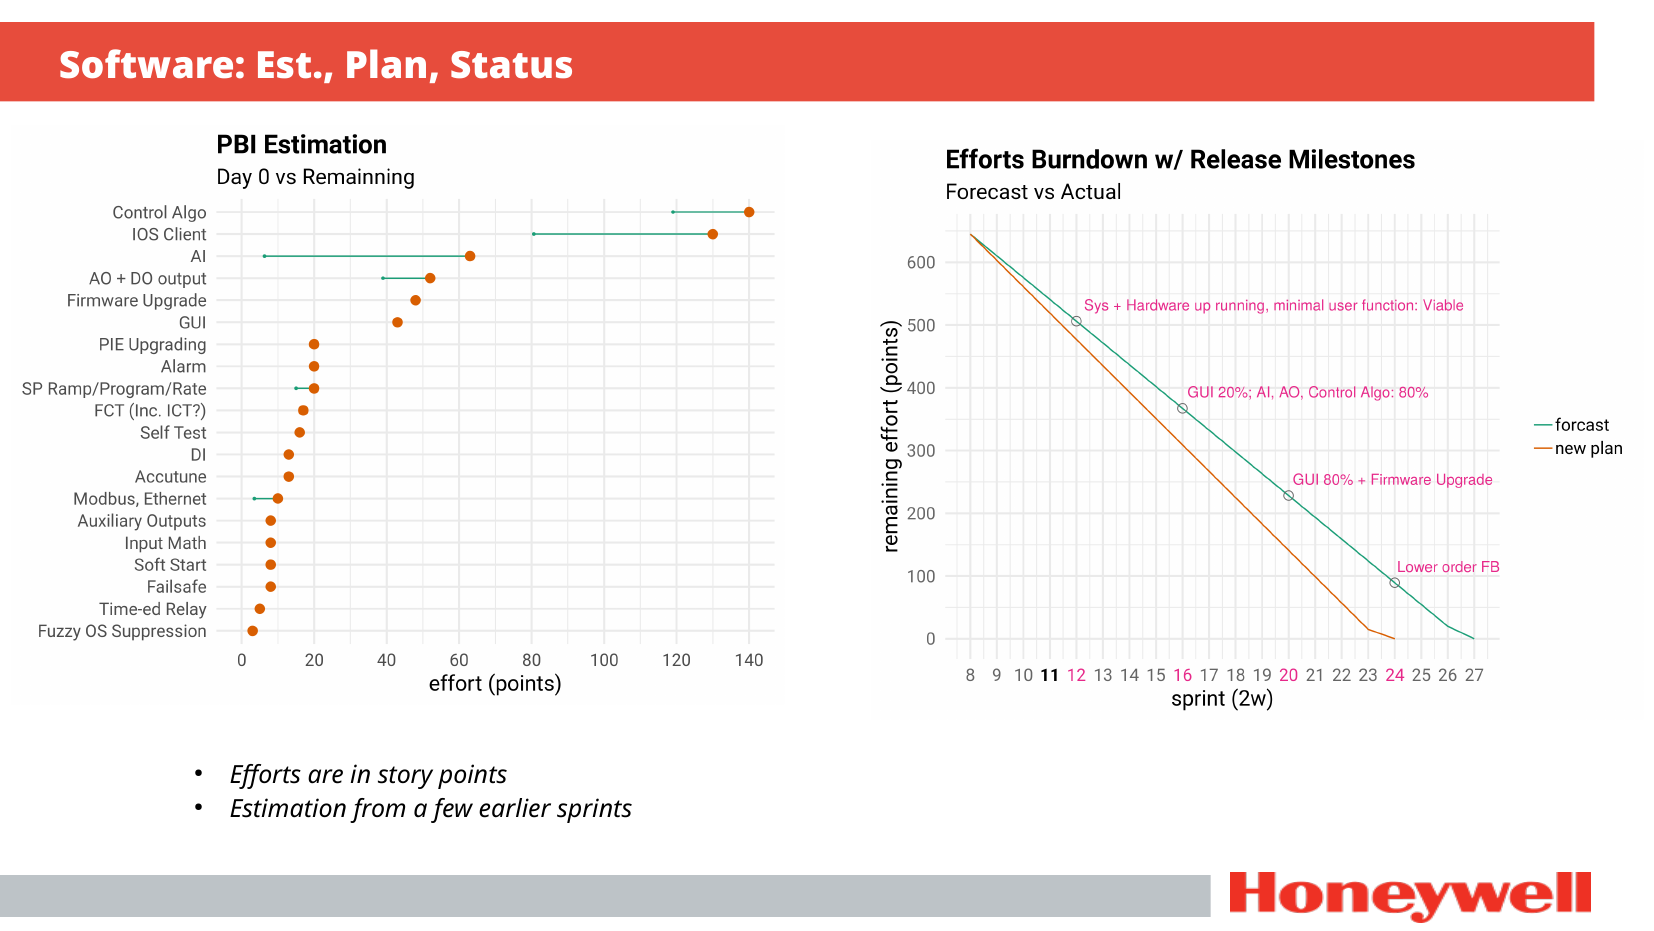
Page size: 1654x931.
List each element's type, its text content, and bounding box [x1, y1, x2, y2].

picture [871, 140, 1644, 721]
title Software: Est., Plan, Status [59, 44, 1595, 91]
text_box Efforts are in story points Estimation from a few earlier sprints [179, 749, 757, 823]
picture [11, 125, 785, 706]
picture [1230, 872, 1591, 923]
